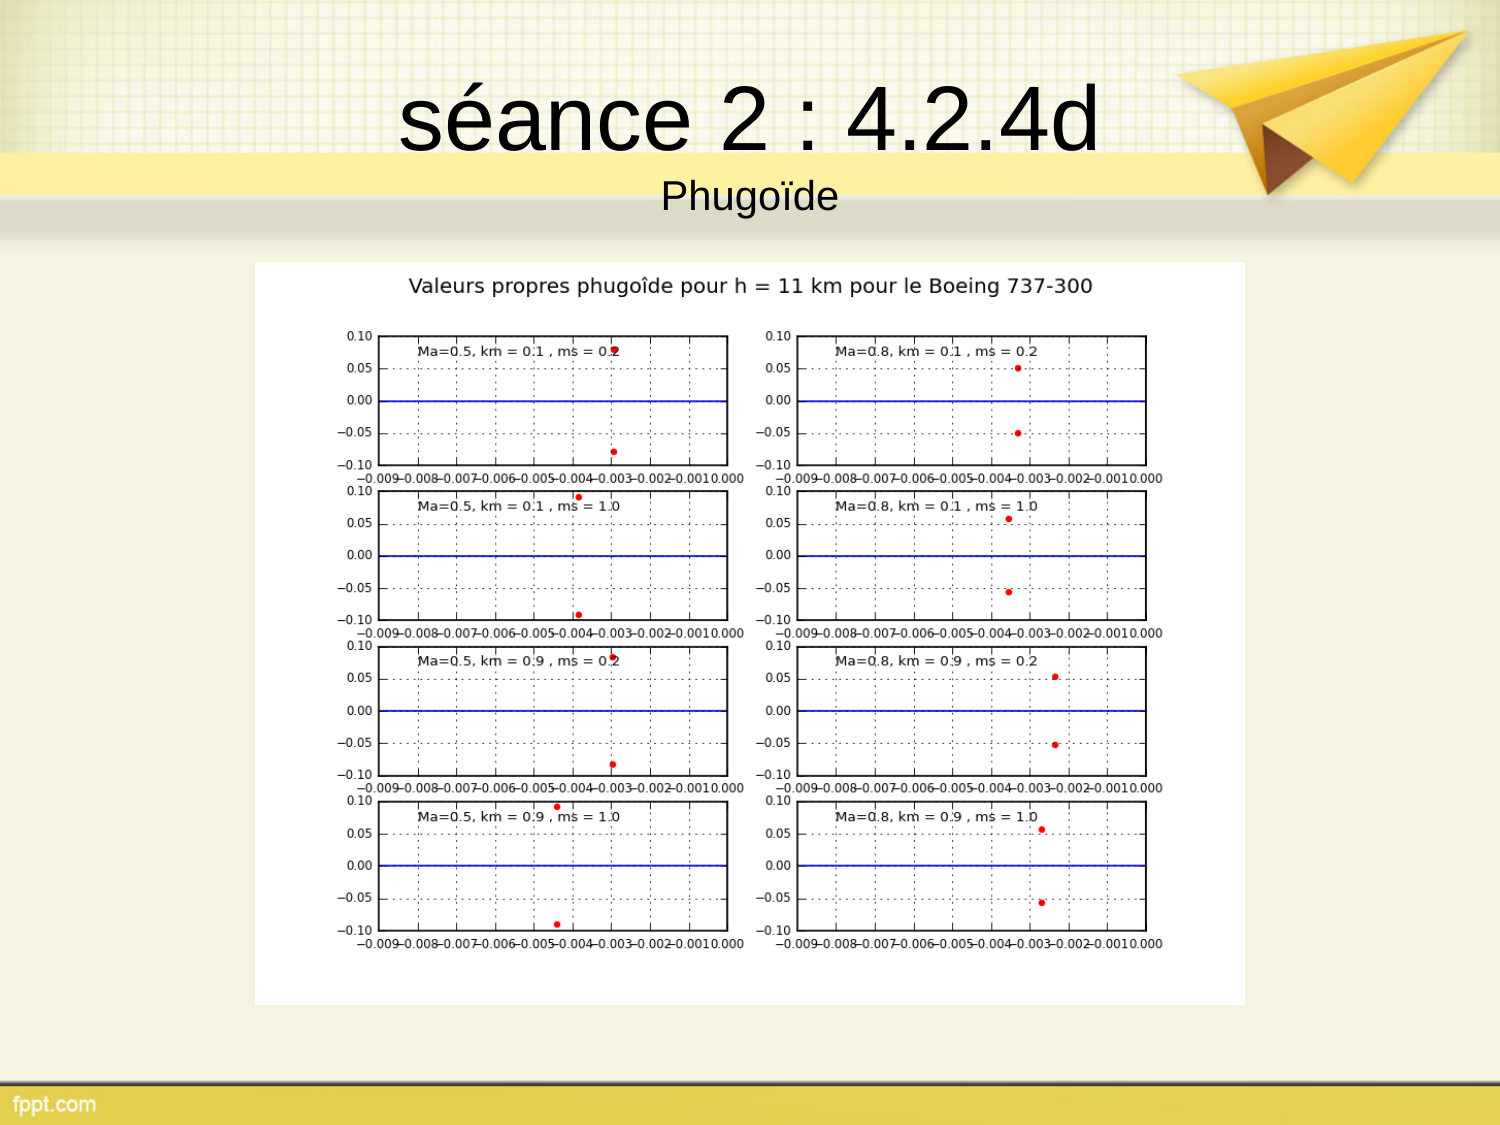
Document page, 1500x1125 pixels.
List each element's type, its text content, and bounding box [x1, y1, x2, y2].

title séance 2 : 4.2.4d Phugoïde [75, 45, 1426, 233]
picture [0, 0, 1500, 1125]
